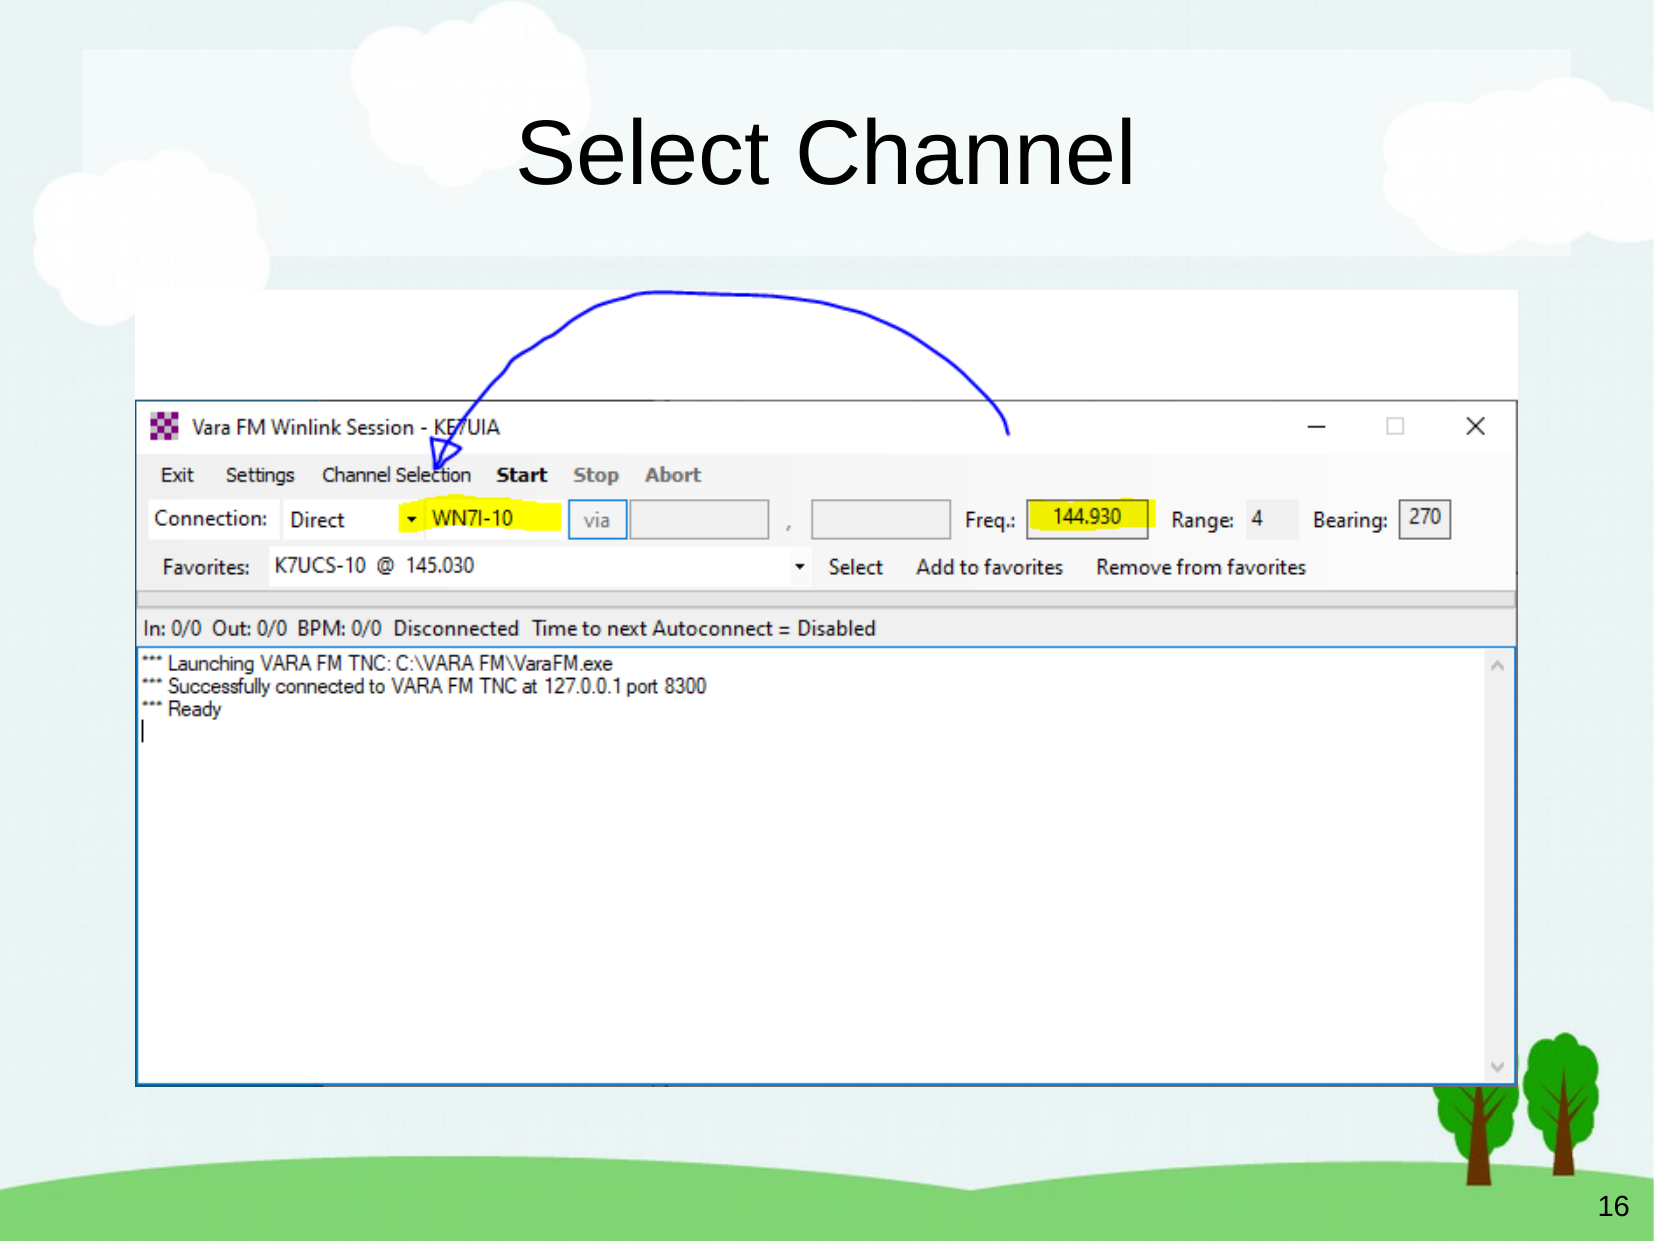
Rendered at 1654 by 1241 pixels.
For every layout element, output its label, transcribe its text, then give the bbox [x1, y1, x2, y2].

title Select Channel [82, 49, 1571, 257]
picture [0, 0, 1654, 1241]
